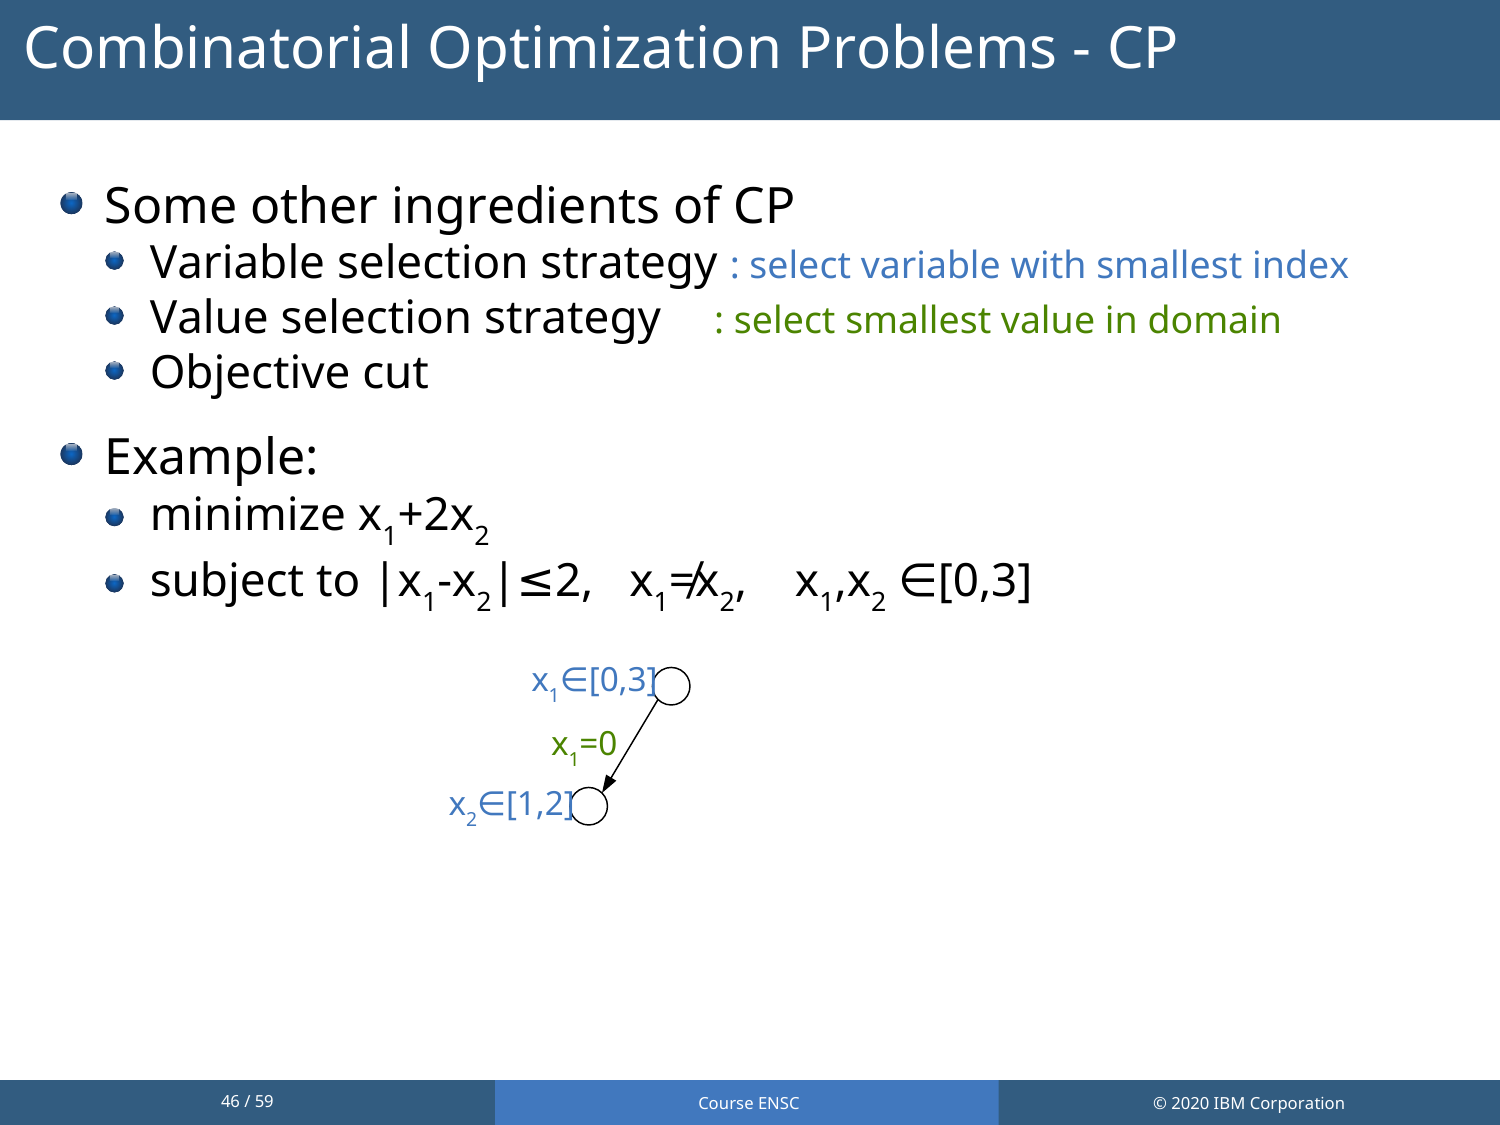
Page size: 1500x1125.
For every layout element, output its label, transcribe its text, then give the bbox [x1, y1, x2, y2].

text_box x1∈[0,3] [516, 650, 712, 714]
text_box x2∈[1,2] [433, 774, 629, 838]
list Some other ingredients of CP Variable selection strategy : select variable with smallest index Value selection strategy : select smallest value in domain Objective cut Example: minimize x1+2x2 subject to |x1-x2|≤2, x1≠x2, x1,x2 ∈[0,3] [45, 165, 1441, 1036]
title Combinatorial Optimization Problems - CP [0, 0, 1500, 121]
text_box x1=0 [536, 715, 644, 785]
